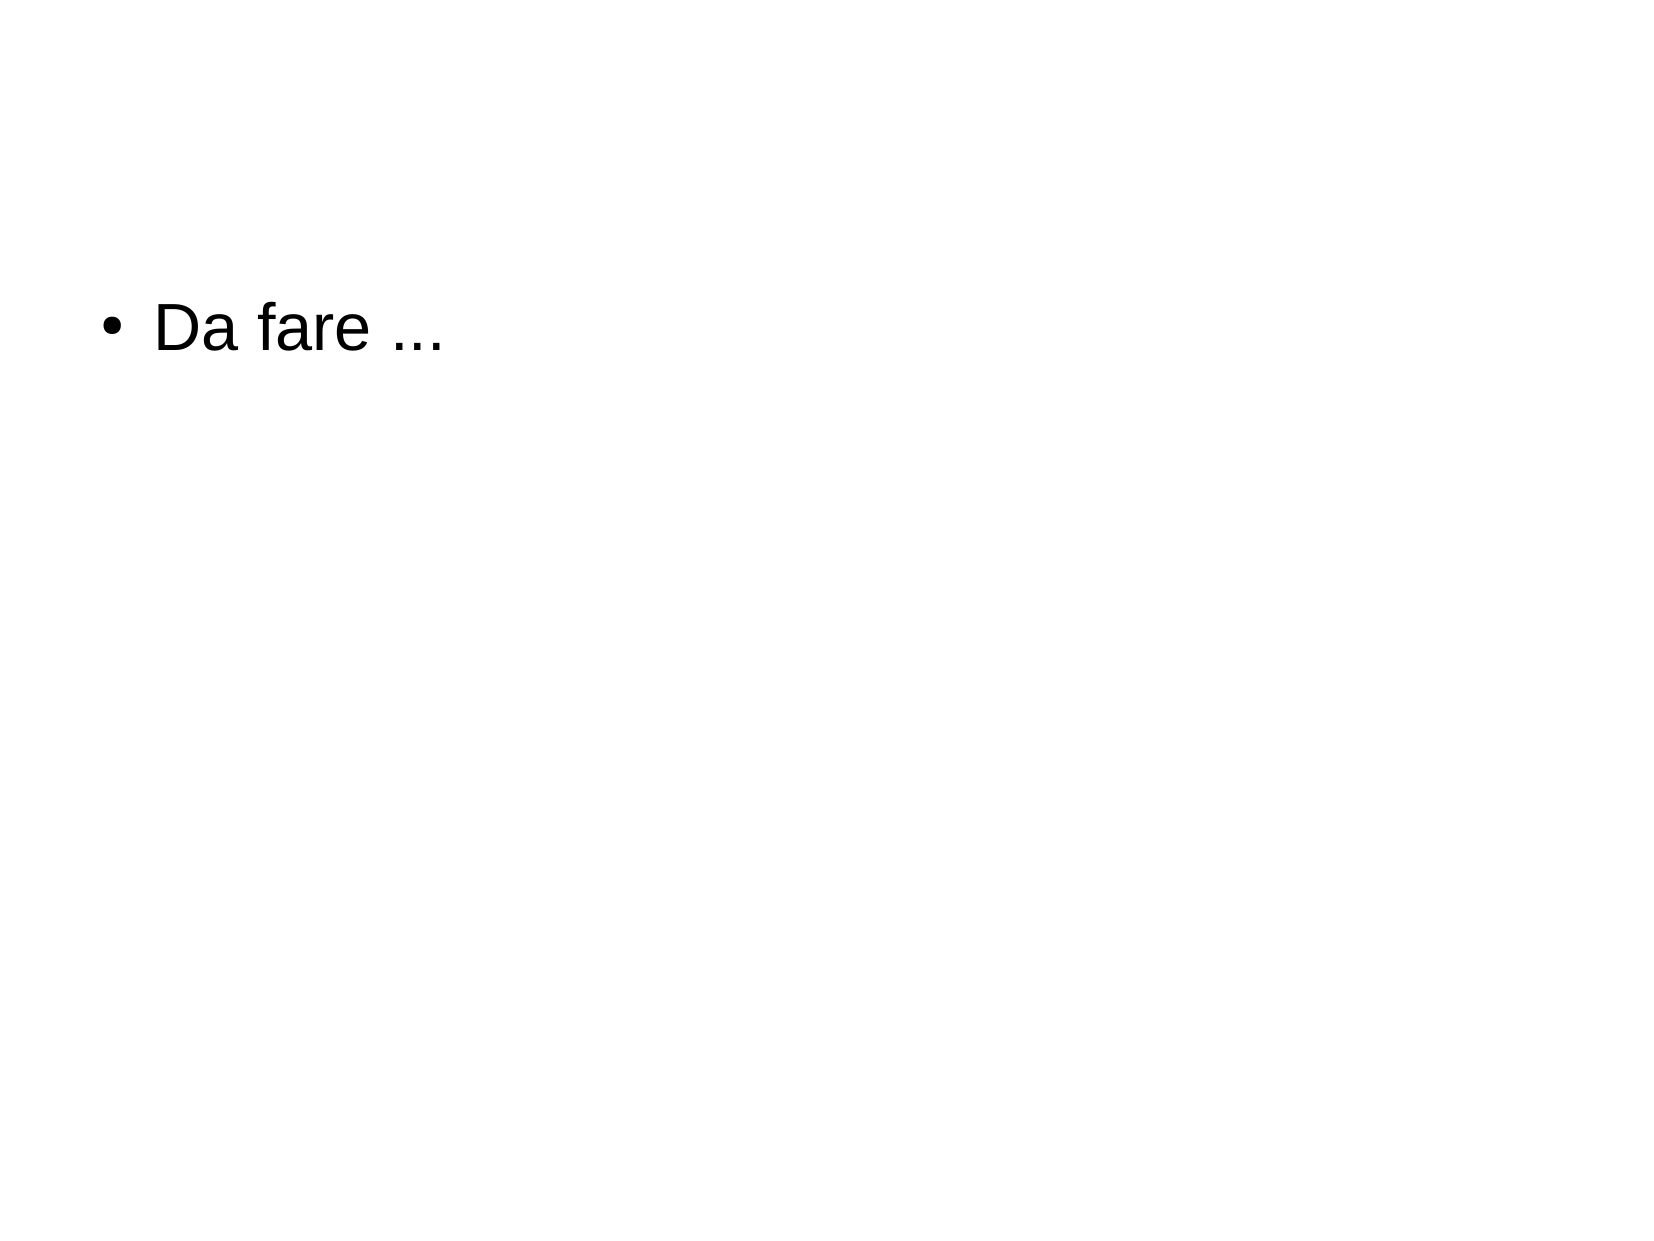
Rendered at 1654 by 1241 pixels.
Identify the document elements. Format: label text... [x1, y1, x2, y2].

list Da fare ... [82, 290, 1571, 1010]
